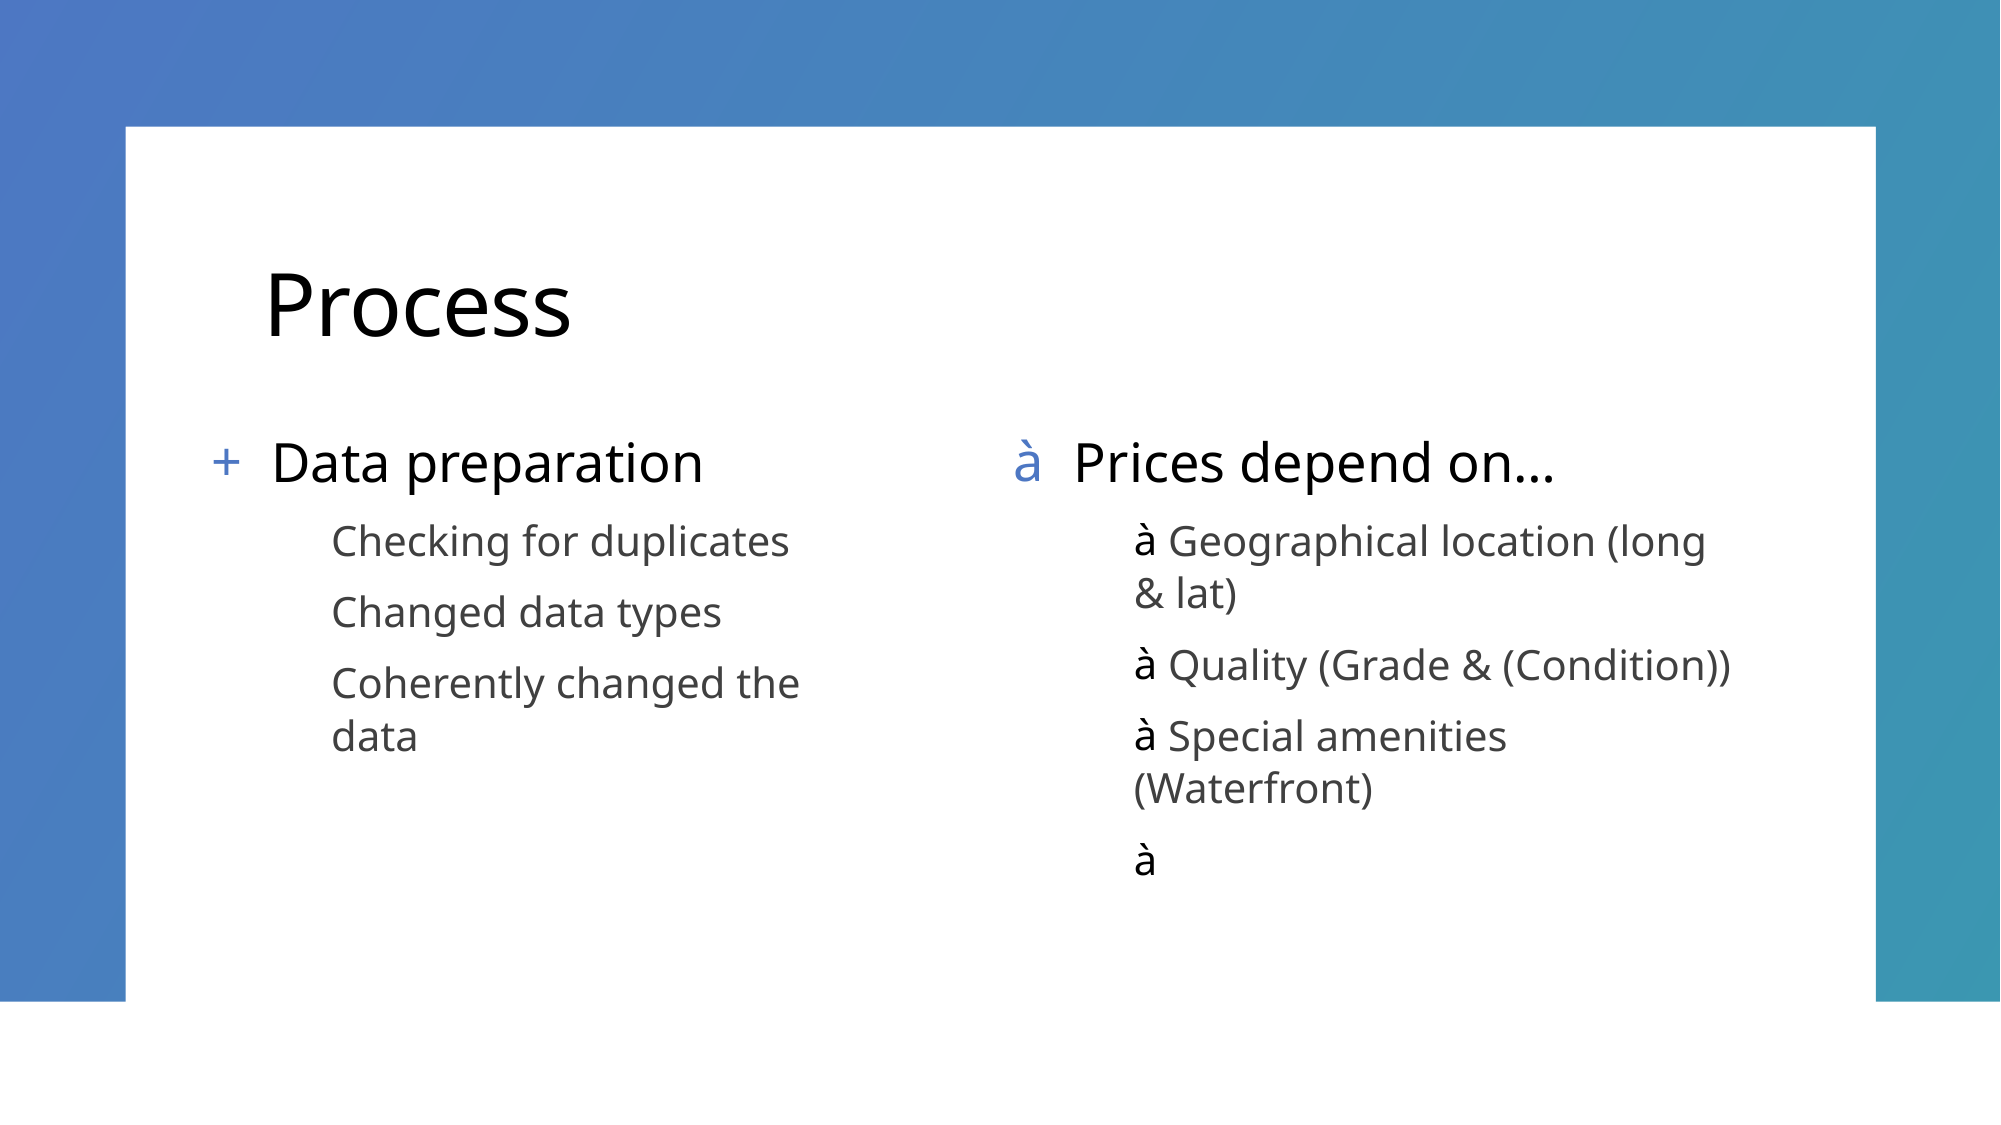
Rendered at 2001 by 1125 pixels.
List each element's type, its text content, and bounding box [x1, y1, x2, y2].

title Process [248, 248, 1749, 470]
text_box Prices depend on… Geographical location (long & lat) Quality (Grade & (Condition)) Special amenities (Waterfront) [998, 417, 1751, 931]
list Data preparation Checking for duplicates Changed data types Coherently changed the data [196, 417, 843, 931]
